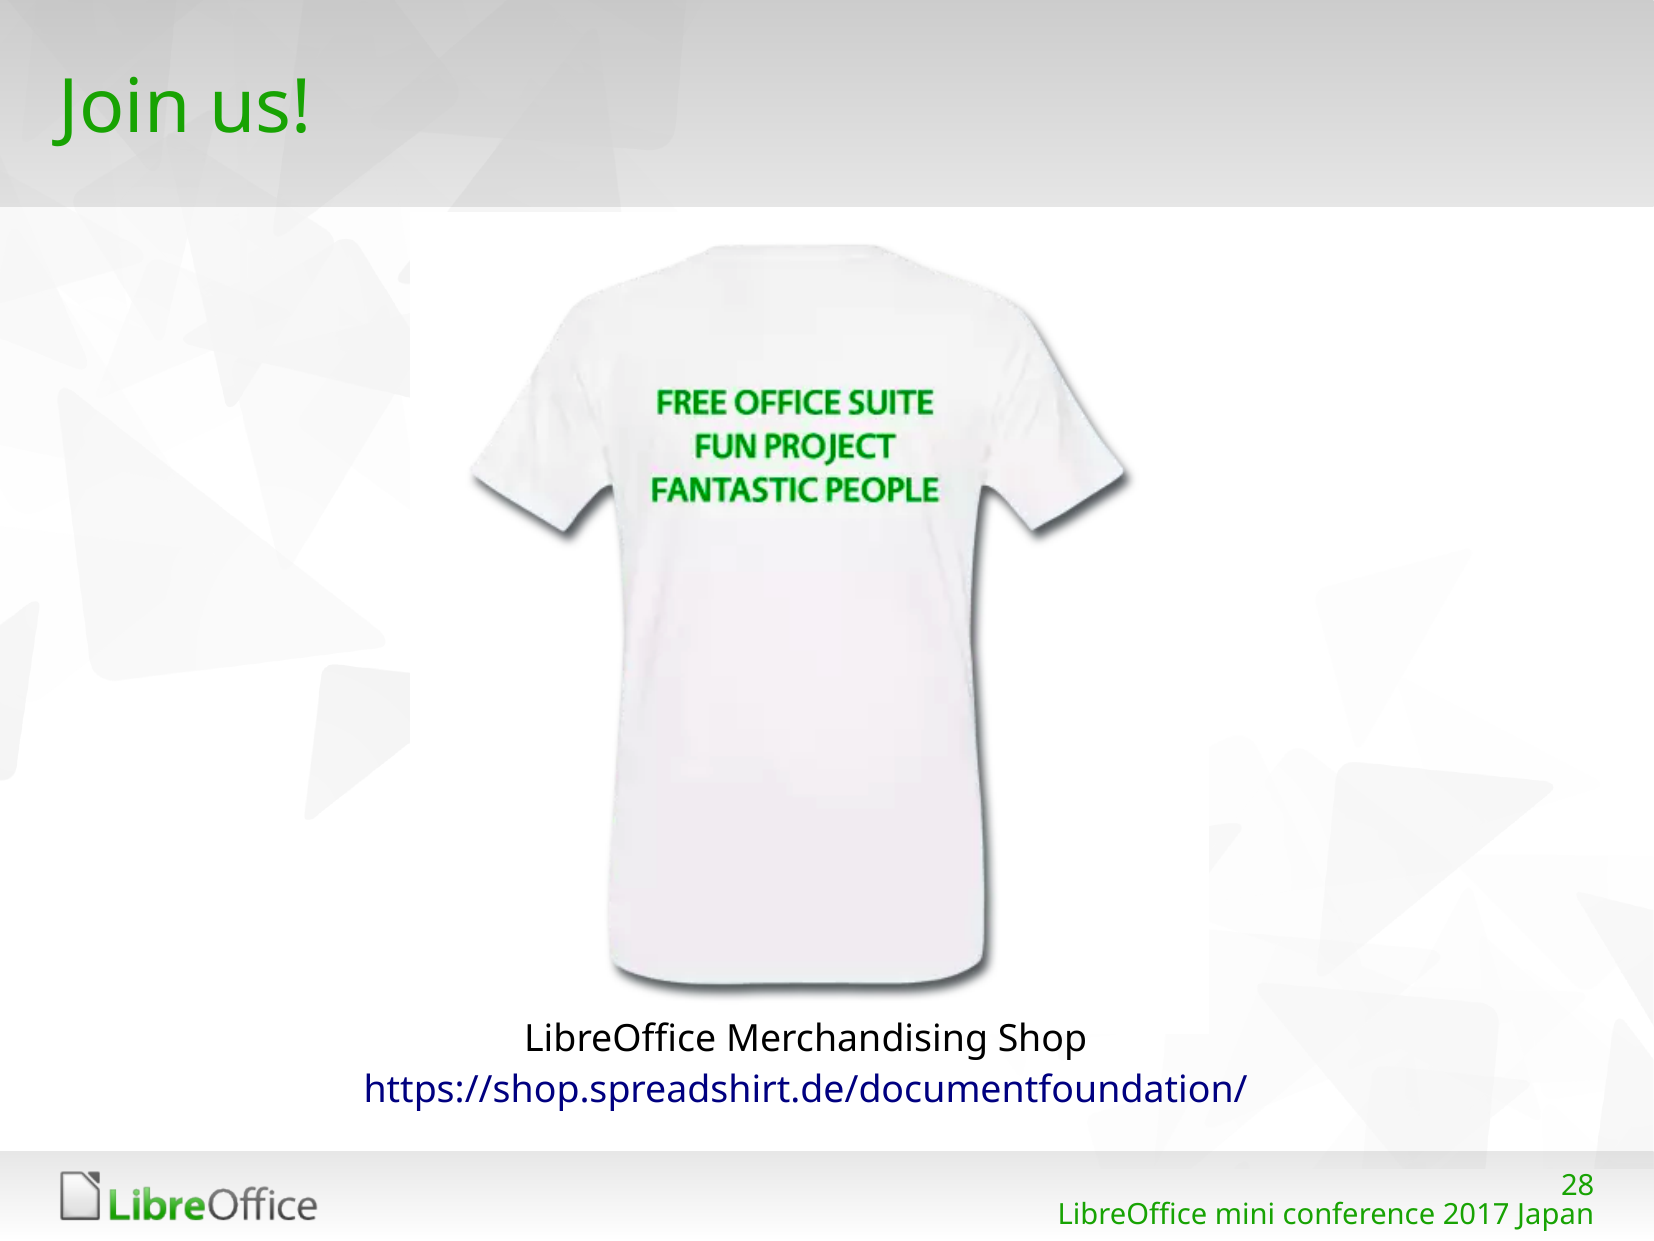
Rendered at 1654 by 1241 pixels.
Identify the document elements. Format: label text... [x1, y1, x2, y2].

title Join us! [59, 29, 1595, 178]
picture [41, 1152, 337, 1240]
picture [0, 0, 1654, 1169]
text_box LibreOffice Merchandising Shop https://shop.spreadshirt.de/documentfoundation/ [230, 1003, 1382, 1130]
